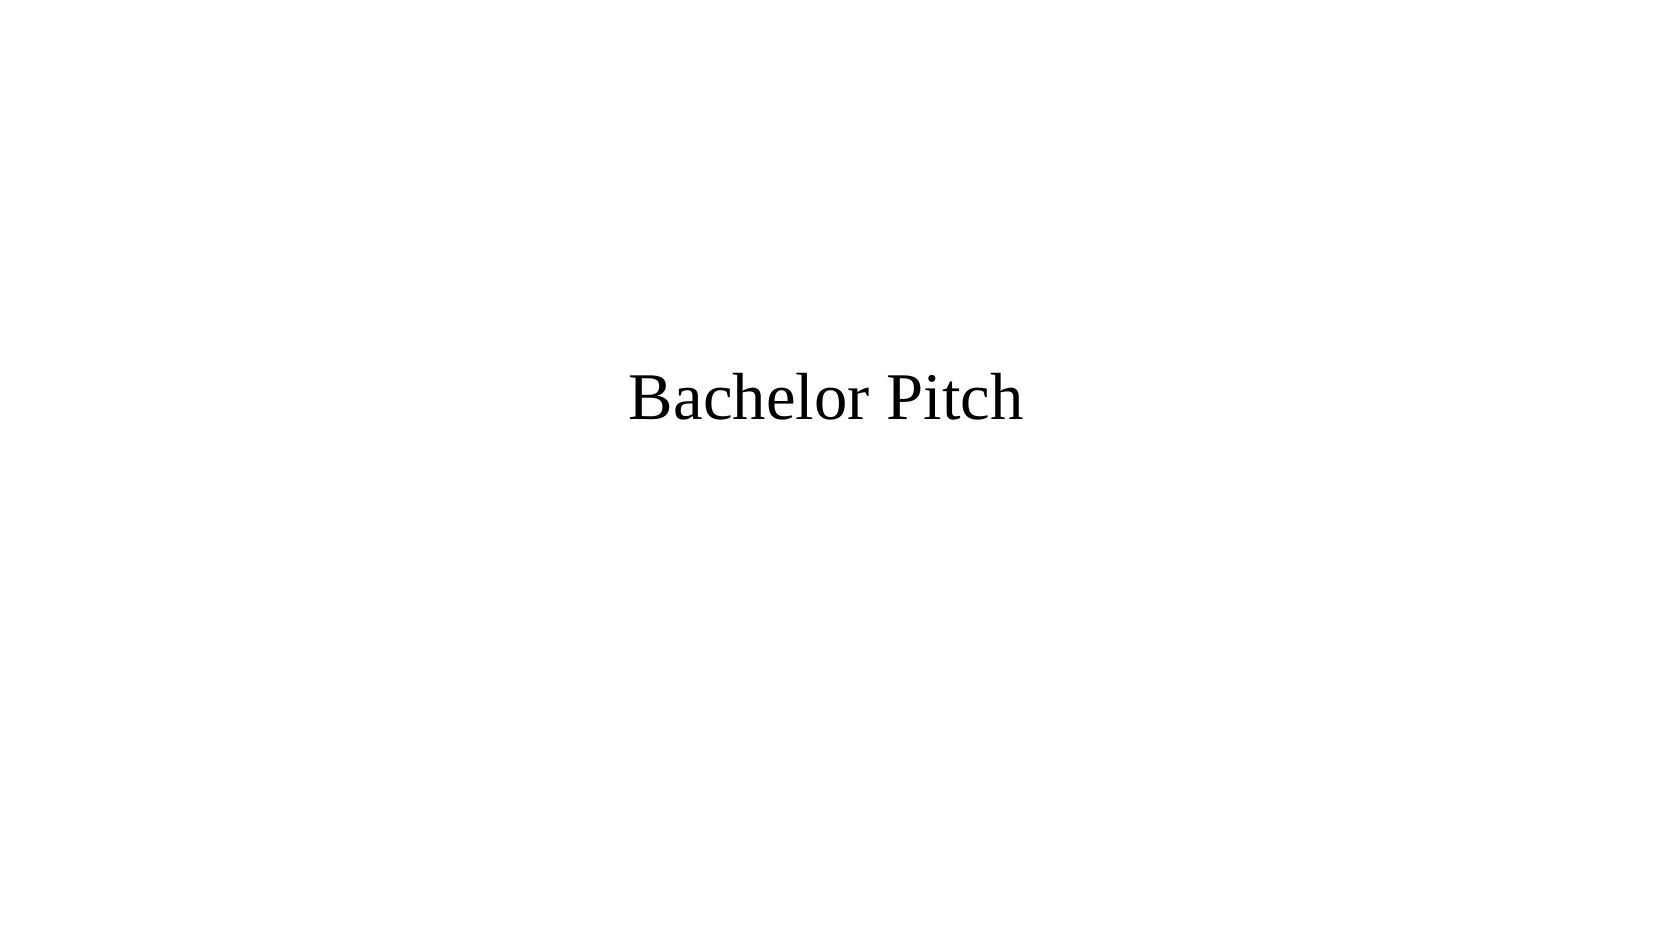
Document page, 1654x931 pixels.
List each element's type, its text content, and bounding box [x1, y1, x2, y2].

subtitle Bachelor Pitch [82, 37, 1571, 757]
